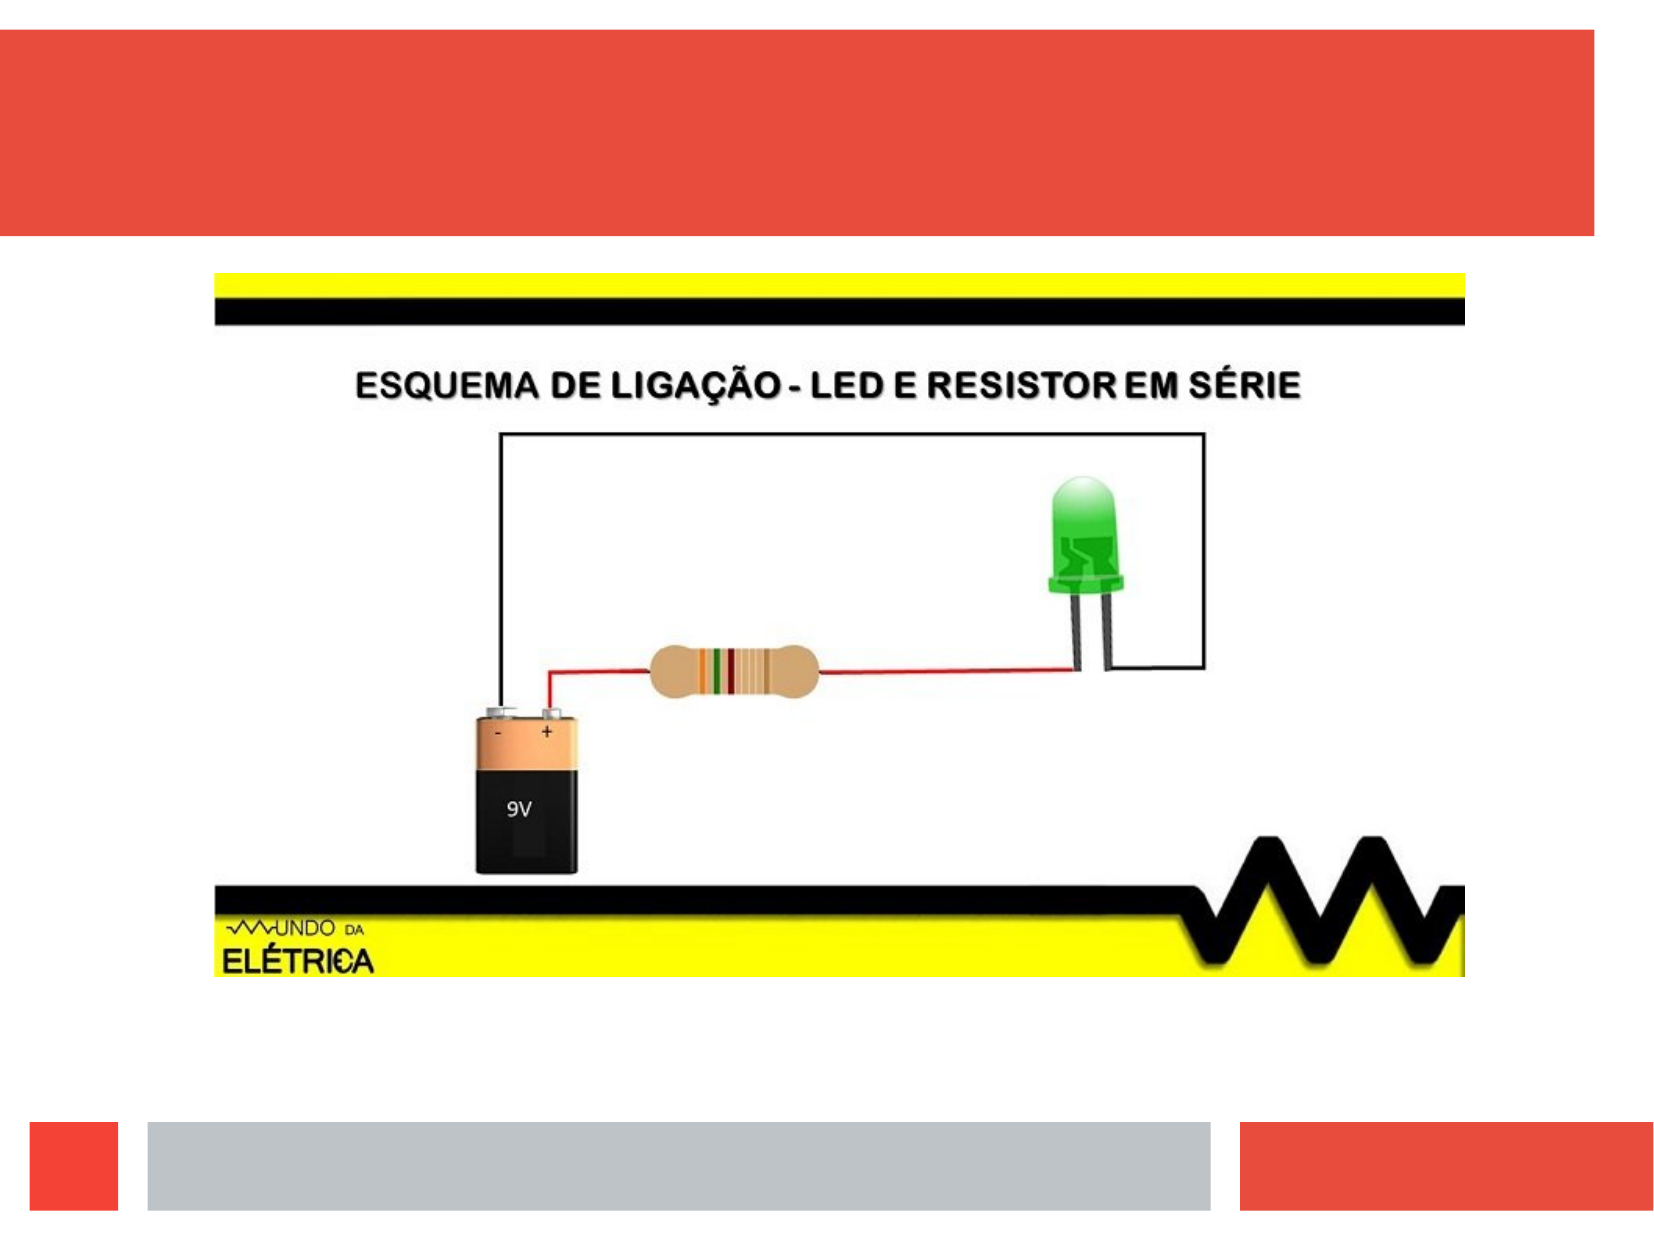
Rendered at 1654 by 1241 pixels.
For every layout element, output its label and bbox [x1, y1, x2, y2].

picture [214, 273, 1465, 977]
